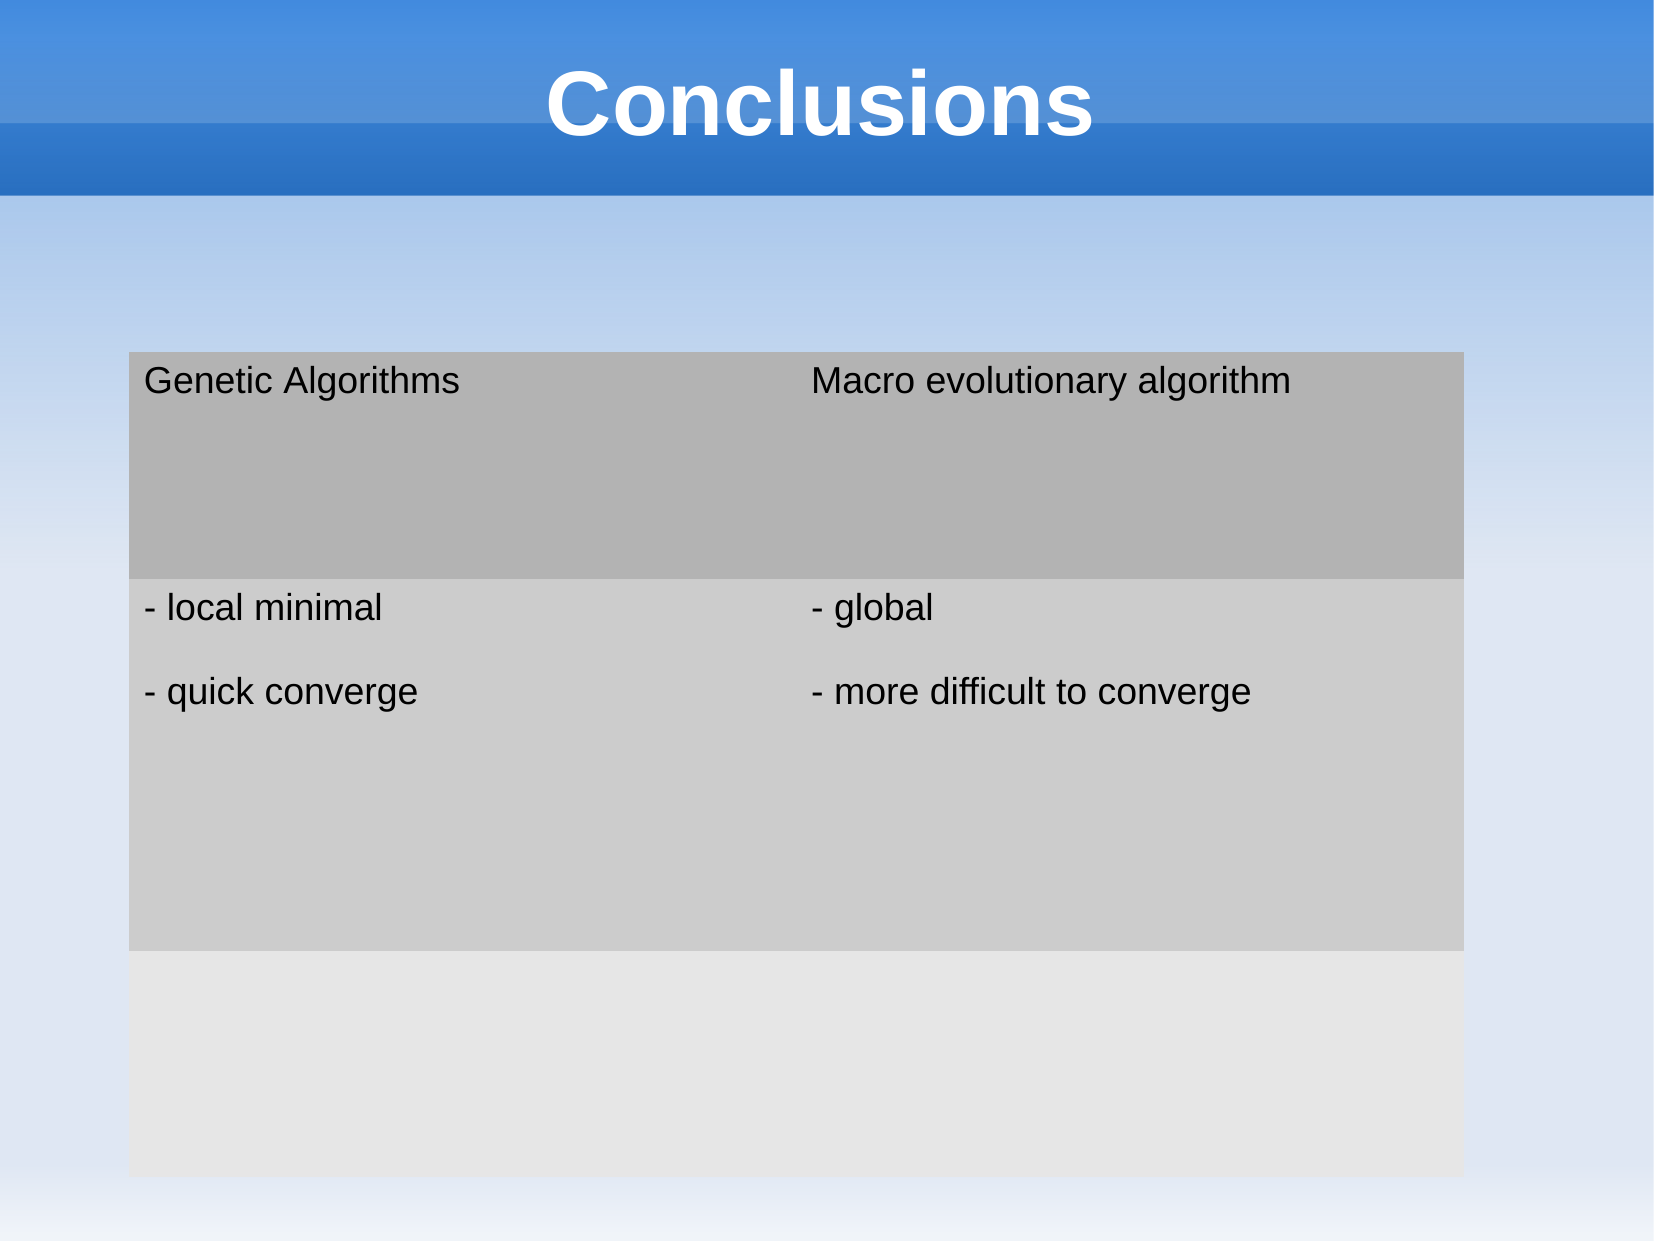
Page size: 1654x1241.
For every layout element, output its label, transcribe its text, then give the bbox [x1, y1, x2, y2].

picture [0, 0, 1654, 1241]
table_header Genetic Algorithms [129, 352, 796, 579]
table_cell - local minimal - quick converge [129, 579, 796, 951]
title Conclusions [76, 0, 1565, 208]
table_cell - global - more difficult to converge [796, 579, 1464, 951]
table_cell [796, 951, 1464, 1177]
table_cell [129, 951, 796, 1177]
table_header Macro evolutionary algorithm [796, 352, 1464, 579]
